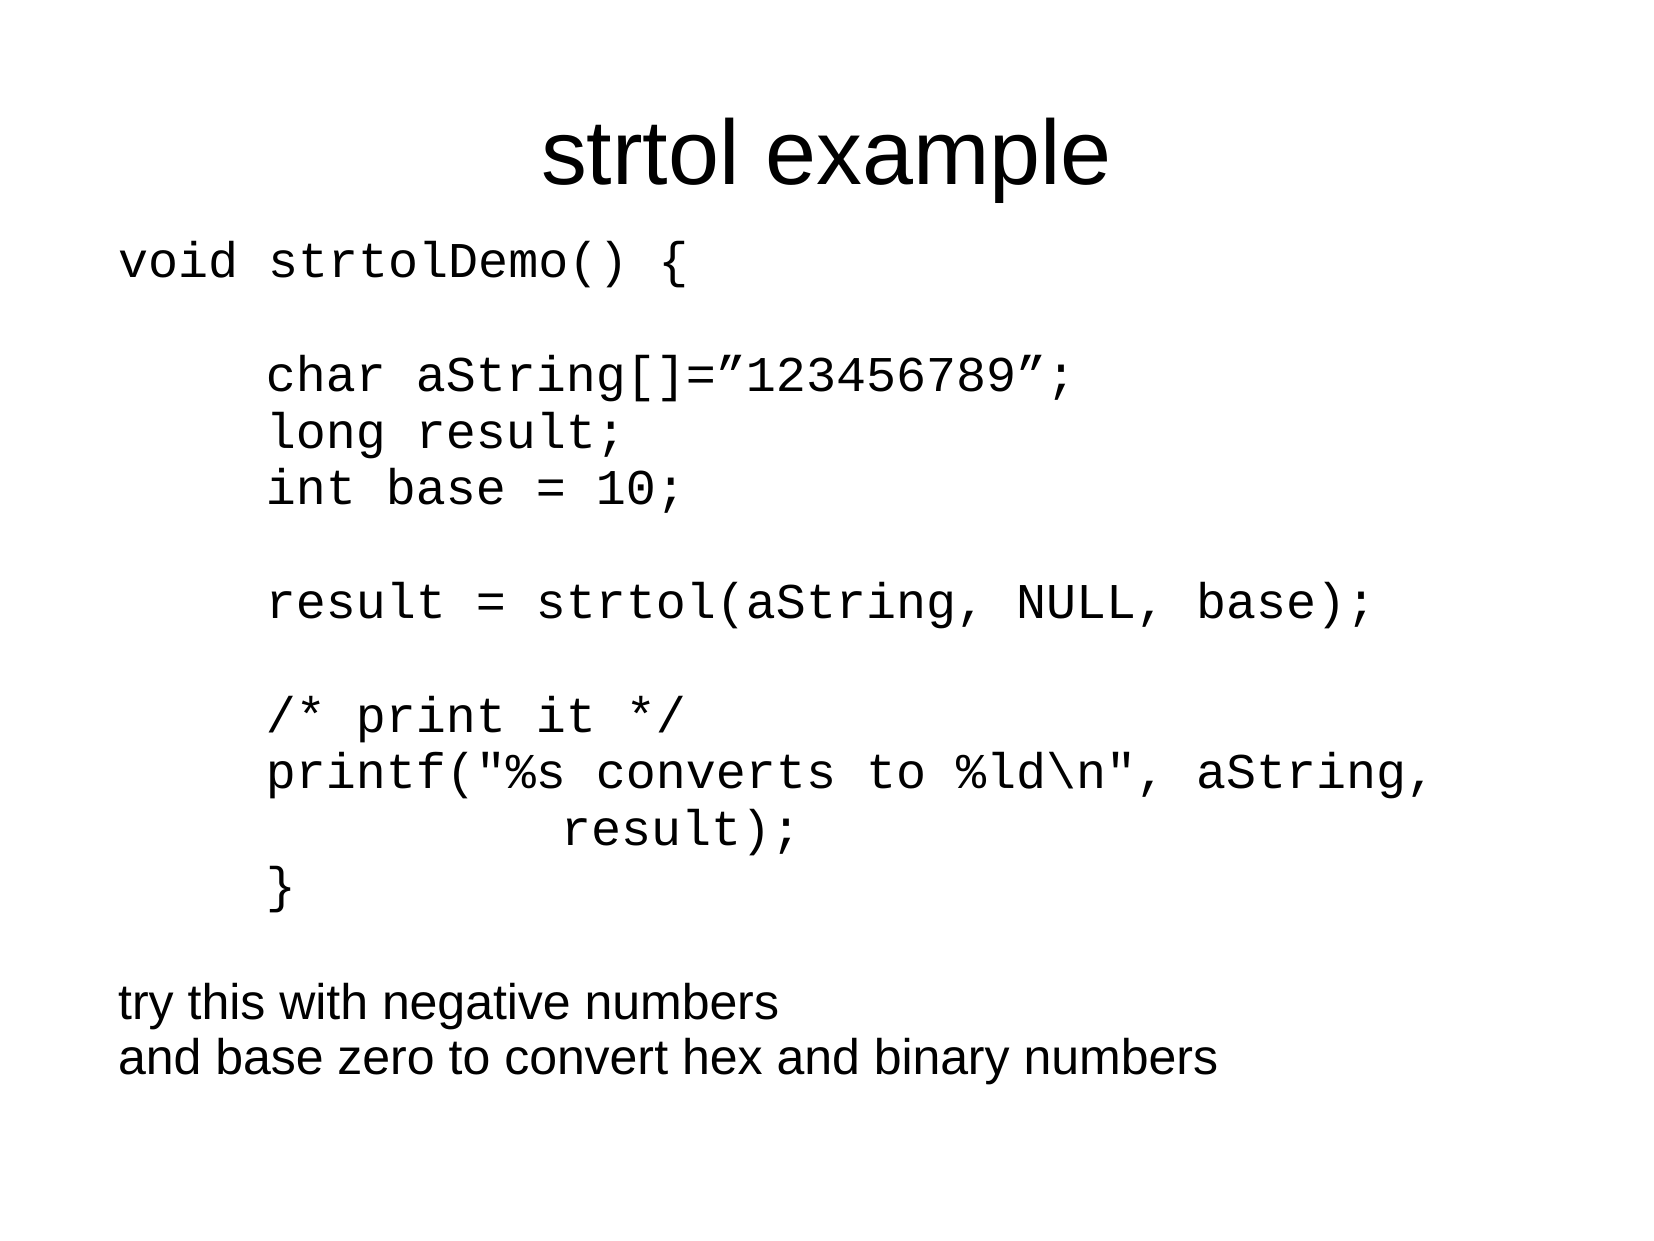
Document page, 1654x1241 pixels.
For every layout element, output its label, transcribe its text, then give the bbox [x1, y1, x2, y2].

title strtol example [82, 49, 1571, 257]
subtitle void strtolDemo() { char aString[]=”123456789”; long result; int base = 10; result = strtol(aString, NULL, base); /* print it */ printf("%s converts to %ld\n", aString, result); } try this with negative numbers and base zero to convert hex and binary numbers [118, 236, 1583, 1158]
